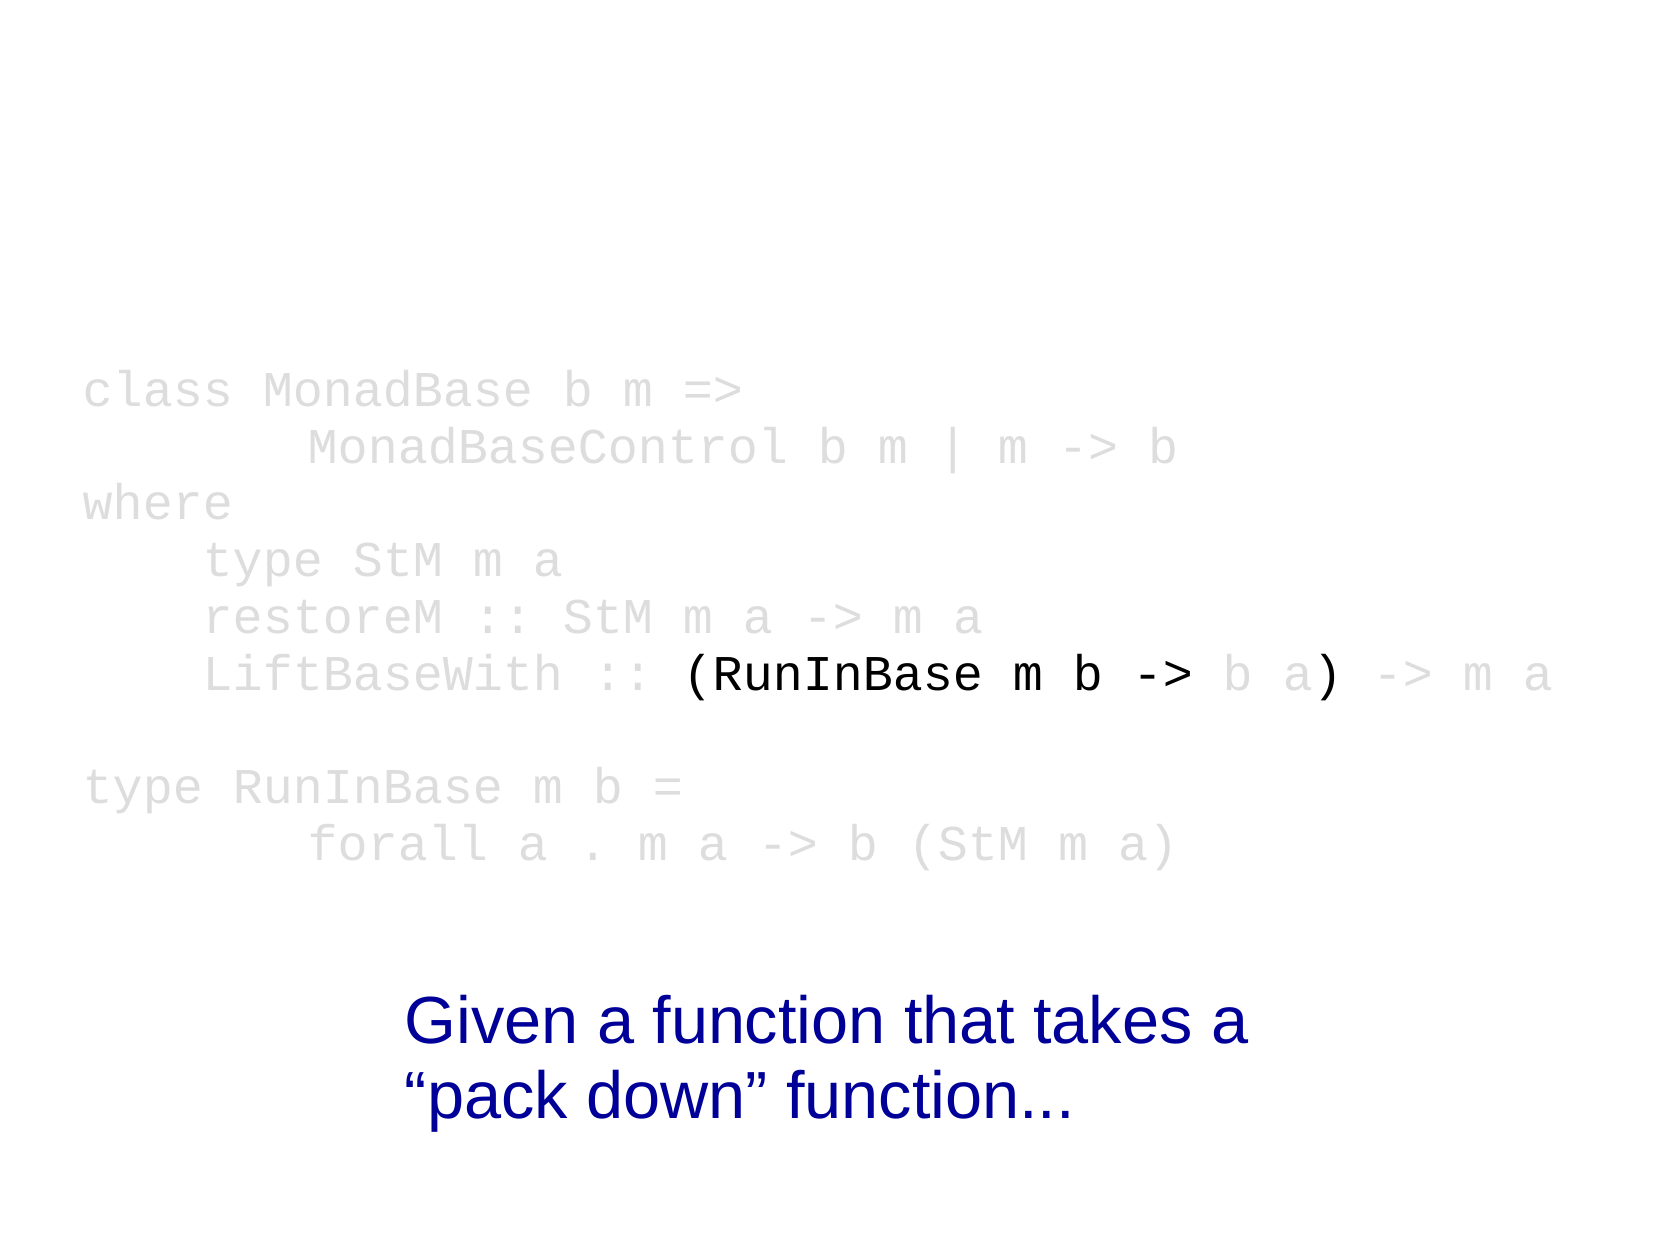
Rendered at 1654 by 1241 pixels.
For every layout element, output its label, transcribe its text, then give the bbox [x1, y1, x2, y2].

text_box Given a function that takes a “pack down” function... [390, 976, 1268, 1141]
subtitle class MonadBase b m => MonadBaseControl b m | m -> b where type StM m a restoreM :: StM m a -> m a LiftBaseWith :: (RunInBase m b -> b a) -> m a type RunInBase m b = forall a . m a -> b (StM m a) [82, 299, 1571, 941]
